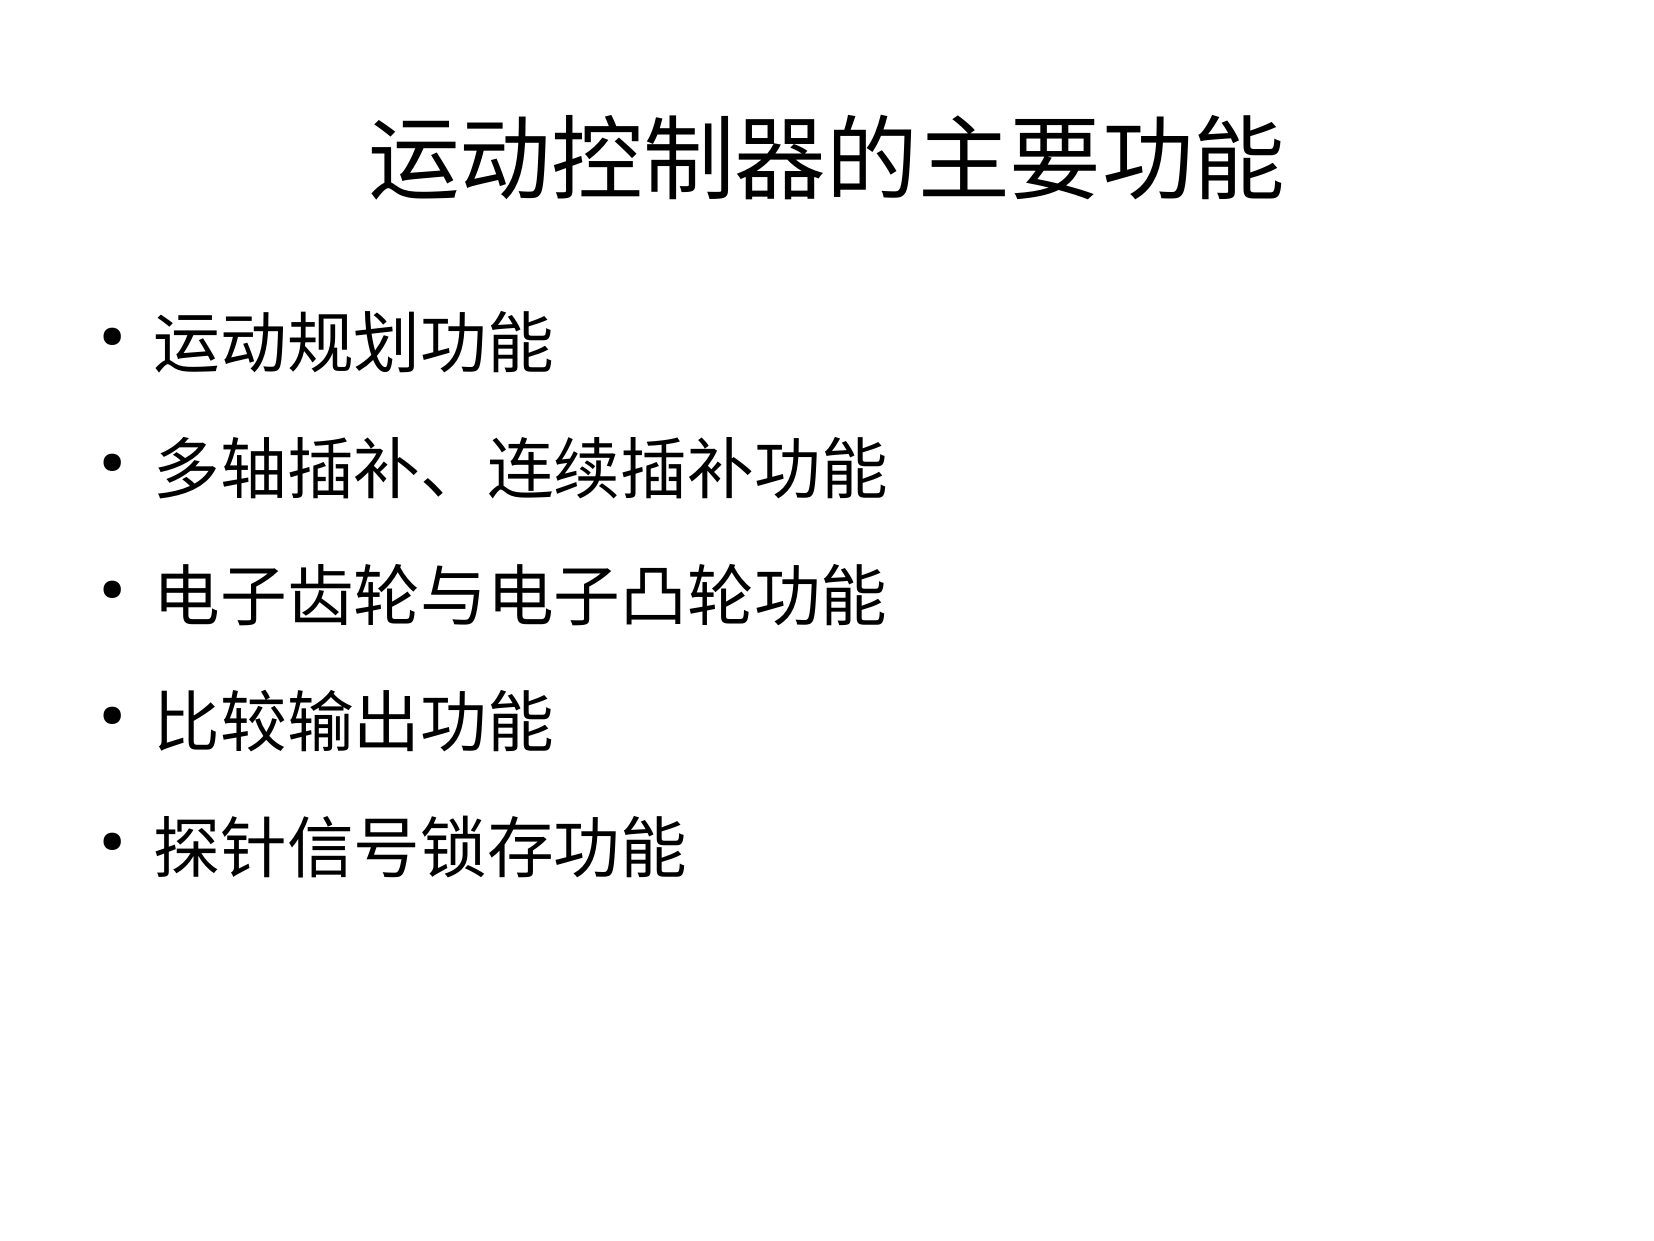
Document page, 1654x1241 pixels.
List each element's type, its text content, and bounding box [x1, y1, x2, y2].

list 运动规划功能 多轴插补、连续插补功能 电子齿轮与电子凸轮功能 比较输出功能 探针信号锁存功能 [82, 290, 1571, 1094]
title 运动控制器的主要功能 [82, 49, 1571, 257]
